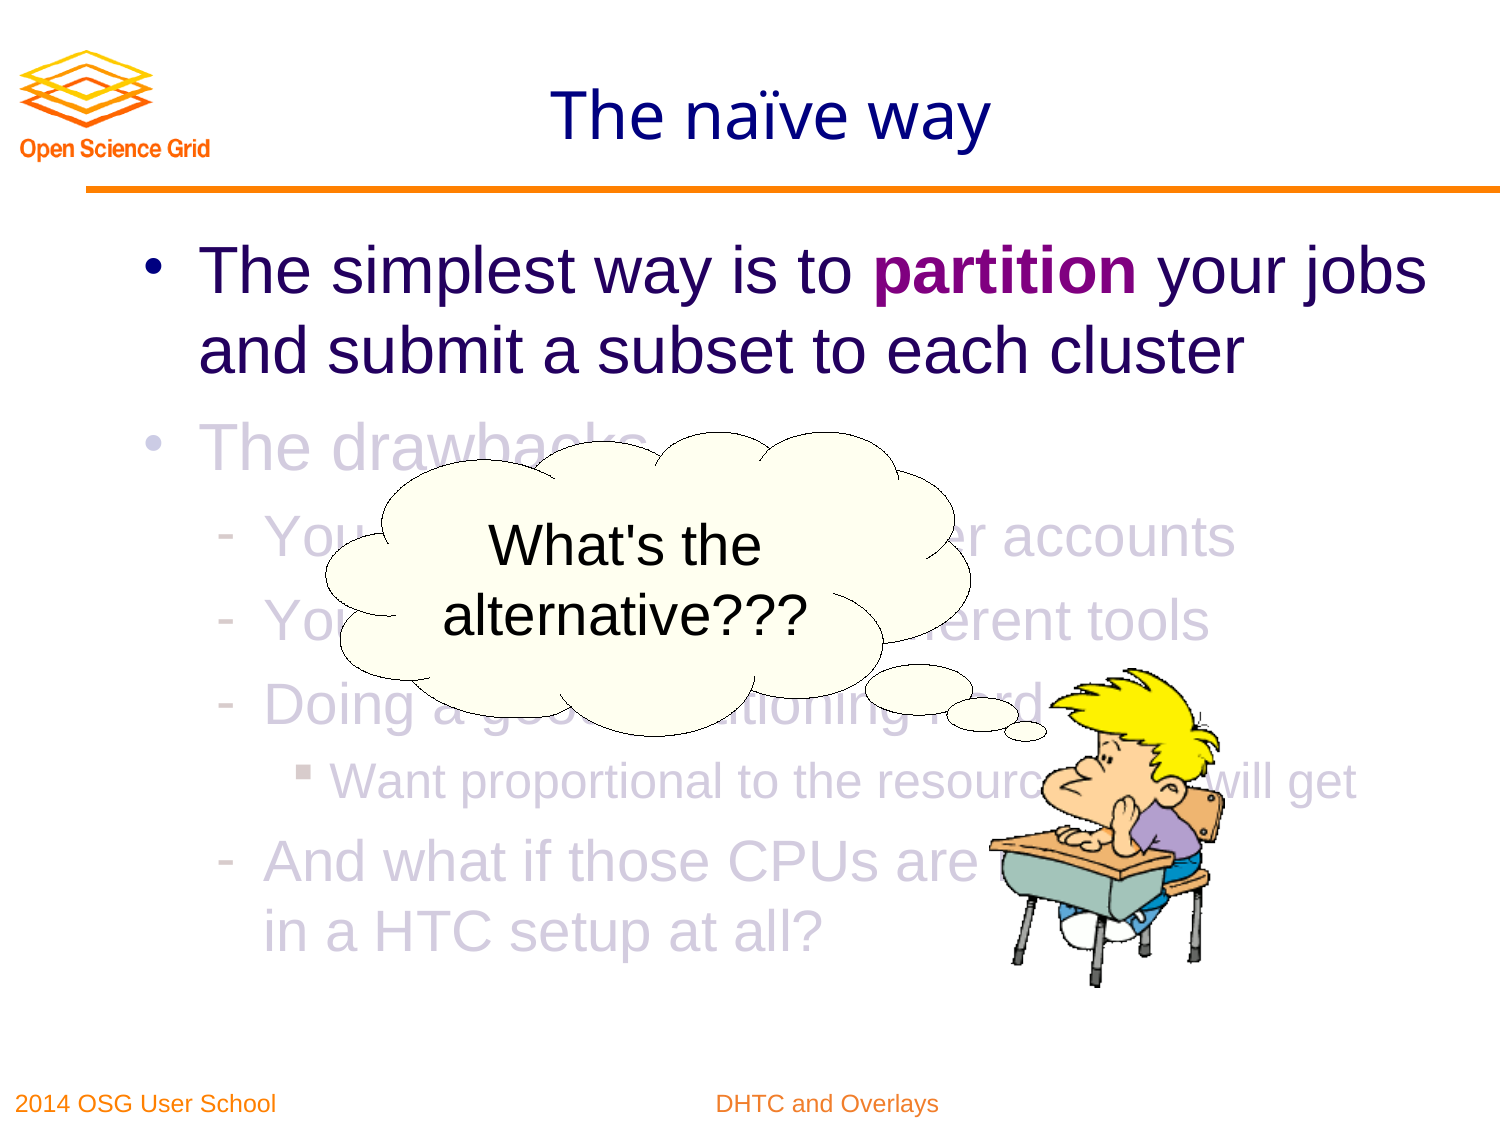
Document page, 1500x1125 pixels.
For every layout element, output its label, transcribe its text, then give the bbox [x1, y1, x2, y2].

text_box What's the alternative??? [325, 432, 971, 737]
list The simplest way is to partition your jobs and submit a subset to each cluster The drawbacks You may need multiple user accounts You may need several different tools Doing a good partitioning hard Want proportional to the resources you will get And what if those CPUs are not in a HTC setup at all? [127, 218, 1470, 999]
title The naïve way [201, 18, 1342, 207]
text_box [51, 387, 1460, 1078]
picture [0, 27, 201, 179]
picture [989, 668, 1225, 988]
text_box What's the alternative??? [865, 664, 1047, 742]
